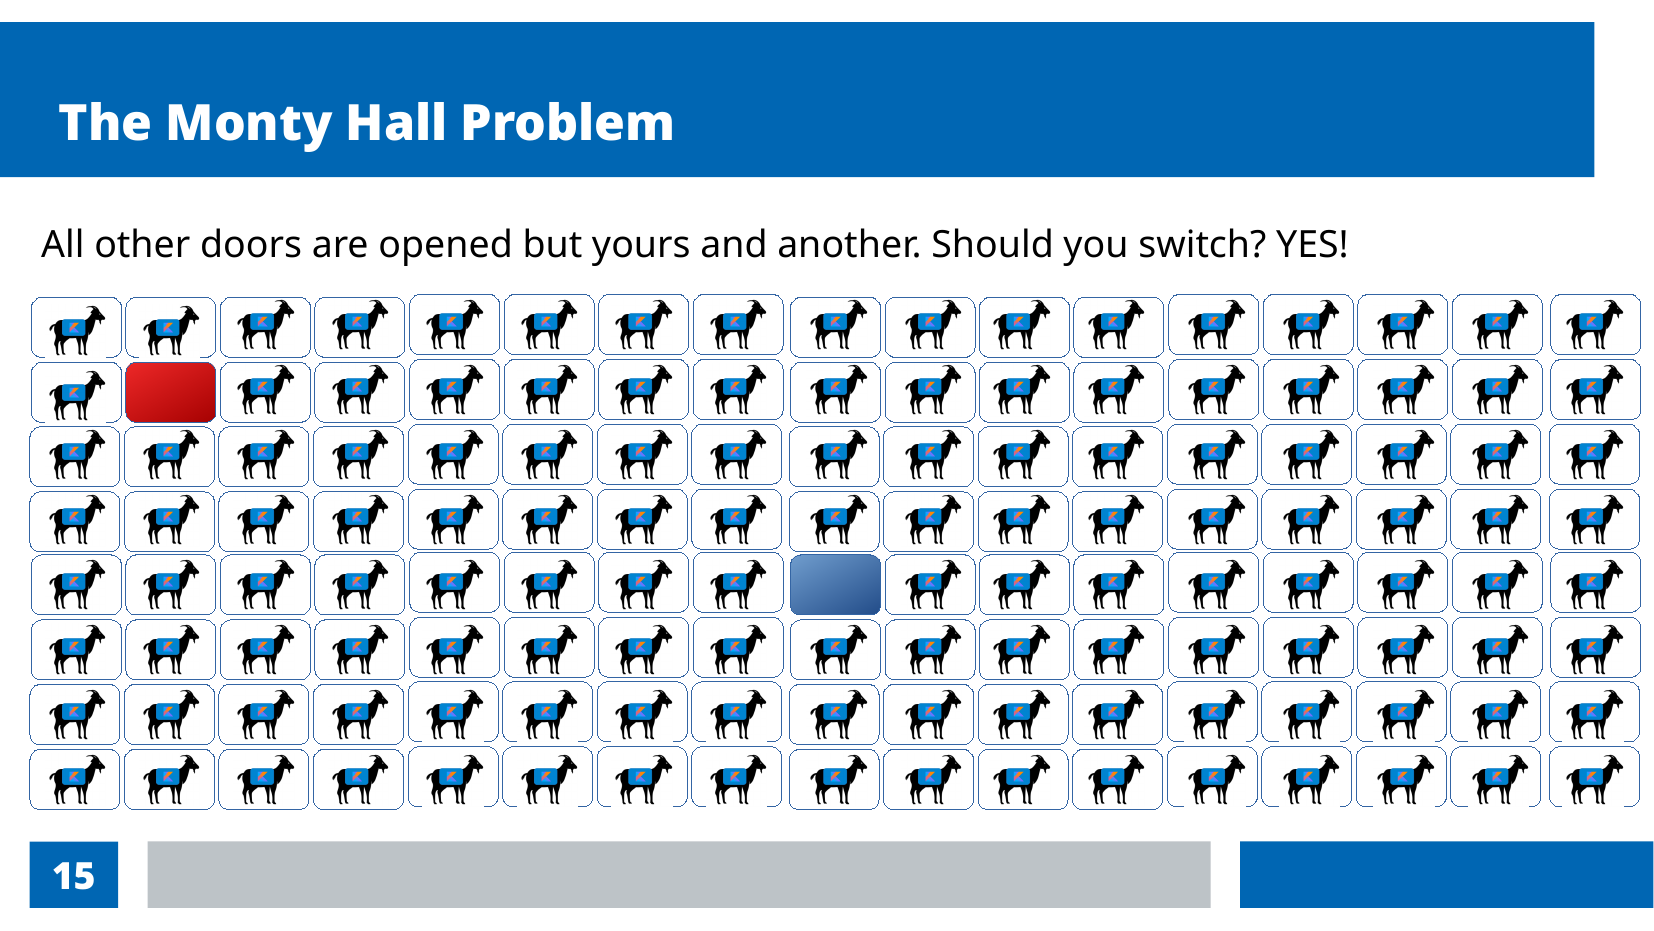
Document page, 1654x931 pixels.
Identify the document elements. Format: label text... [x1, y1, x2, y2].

picture [139, 304, 200, 358]
picture [989, 688, 1051, 742]
picture [989, 558, 1051, 612]
picture [233, 363, 295, 417]
picture [901, 558, 962, 612]
picture [45, 688, 106, 742]
picture [806, 688, 868, 742]
picture [45, 623, 106, 677]
picture [806, 623, 868, 677]
picture [901, 298, 962, 353]
picture [989, 363, 1051, 417]
picture [45, 369, 106, 423]
picture [233, 623, 295, 677]
picture [517, 298, 578, 352]
picture [611, 753, 673, 807]
picture [1373, 558, 1435, 612]
picture [422, 688, 484, 742]
picture [706, 298, 767, 352]
picture [1184, 688, 1246, 742]
picture [1184, 623, 1246, 677]
picture [1279, 428, 1340, 482]
picture [611, 493, 673, 547]
picture [517, 363, 578, 417]
picture [1279, 363, 1340, 417]
picture [517, 493, 578, 547]
picture [1373, 753, 1435, 807]
picture [517, 623, 578, 677]
picture [611, 428, 673, 482]
picture [611, 363, 673, 417]
picture [1468, 363, 1529, 417]
picture [328, 493, 389, 547]
picture [1562, 688, 1624, 742]
picture [45, 558, 106, 612]
picture [611, 688, 673, 742]
picture [1468, 298, 1529, 353]
picture [806, 428, 868, 482]
picture [1279, 623, 1340, 677]
picture [901, 753, 962, 807]
picture [901, 688, 962, 742]
picture [706, 623, 767, 677]
picture [706, 363, 767, 417]
picture [1373, 363, 1435, 417]
picture [233, 753, 295, 807]
picture [706, 428, 767, 482]
text_box [125, 362, 216, 423]
title The Monty Hall Problem [59, 44, 1595, 156]
picture [1562, 558, 1624, 612]
picture [139, 428, 200, 482]
picture [1184, 753, 1246, 807]
picture [139, 558, 200, 612]
picture [233, 493, 295, 547]
picture [139, 493, 200, 547]
picture [328, 623, 389, 677]
picture [233, 298, 295, 352]
picture [328, 558, 389, 612]
picture [806, 753, 868, 807]
picture [1468, 428, 1529, 482]
picture [1468, 493, 1529, 547]
picture [1468, 688, 1529, 742]
picture [1084, 363, 1145, 417]
picture [806, 363, 868, 417]
picture [1562, 623, 1624, 677]
picture [901, 363, 962, 417]
picture [611, 298, 673, 352]
picture [328, 428, 389, 482]
picture [1373, 623, 1435, 677]
picture [1468, 623, 1529, 677]
picture [1084, 688, 1145, 742]
picture [1468, 558, 1529, 612]
picture [1279, 688, 1340, 742]
picture [1279, 558, 1340, 612]
picture [989, 753, 1051, 807]
text_box All other doors are opened but yours and another. Should you switch? YES! [26, 210, 1467, 269]
picture [706, 753, 767, 807]
picture [422, 753, 484, 807]
picture [139, 623, 200, 677]
picture [517, 688, 578, 742]
picture [1373, 428, 1435, 482]
picture [706, 493, 767, 547]
picture [706, 688, 767, 742]
picture [233, 688, 295, 742]
picture [1184, 428, 1246, 482]
picture [328, 363, 389, 417]
picture [45, 753, 106, 807]
picture [1184, 363, 1246, 417]
picture [1184, 493, 1246, 547]
picture [1279, 298, 1340, 353]
picture [139, 753, 200, 807]
picture [1084, 558, 1145, 612]
picture [422, 363, 484, 417]
picture [422, 298, 484, 352]
picture [1084, 298, 1145, 353]
picture [706, 558, 767, 612]
text_box [790, 554, 881, 615]
picture [611, 623, 673, 677]
picture [422, 558, 484, 612]
picture [1084, 623, 1145, 677]
picture [328, 753, 389, 807]
picture [1373, 298, 1435, 353]
picture [1279, 753, 1340, 807]
picture [517, 558, 578, 612]
picture [233, 428, 295, 482]
picture [901, 493, 962, 547]
picture [989, 623, 1051, 677]
picture [989, 428, 1051, 482]
picture [806, 493, 868, 547]
picture [1279, 493, 1340, 547]
picture [139, 688, 200, 742]
picture [422, 623, 484, 677]
picture [1084, 493, 1145, 547]
picture [1562, 493, 1624, 547]
picture [45, 304, 106, 358]
picture [422, 428, 484, 482]
picture [1373, 688, 1435, 742]
picture [1562, 428, 1624, 482]
picture [517, 428, 578, 482]
picture [328, 298, 389, 352]
picture [1084, 428, 1145, 482]
picture [1562, 363, 1624, 417]
picture [1184, 558, 1246, 612]
picture [989, 493, 1051, 547]
picture [806, 298, 868, 352]
picture [517, 753, 578, 807]
picture [1373, 493, 1435, 547]
picture [45, 428, 106, 482]
picture [1468, 753, 1529, 807]
picture [45, 493, 106, 547]
picture [1562, 298, 1624, 353]
picture [1562, 753, 1624, 807]
picture [1184, 298, 1246, 353]
picture [989, 298, 1051, 353]
picture [611, 558, 673, 612]
picture [901, 623, 962, 677]
picture [901, 428, 962, 482]
picture [328, 688, 389, 742]
picture [233, 558, 295, 612]
picture [422, 493, 484, 547]
picture [1084, 753, 1145, 807]
